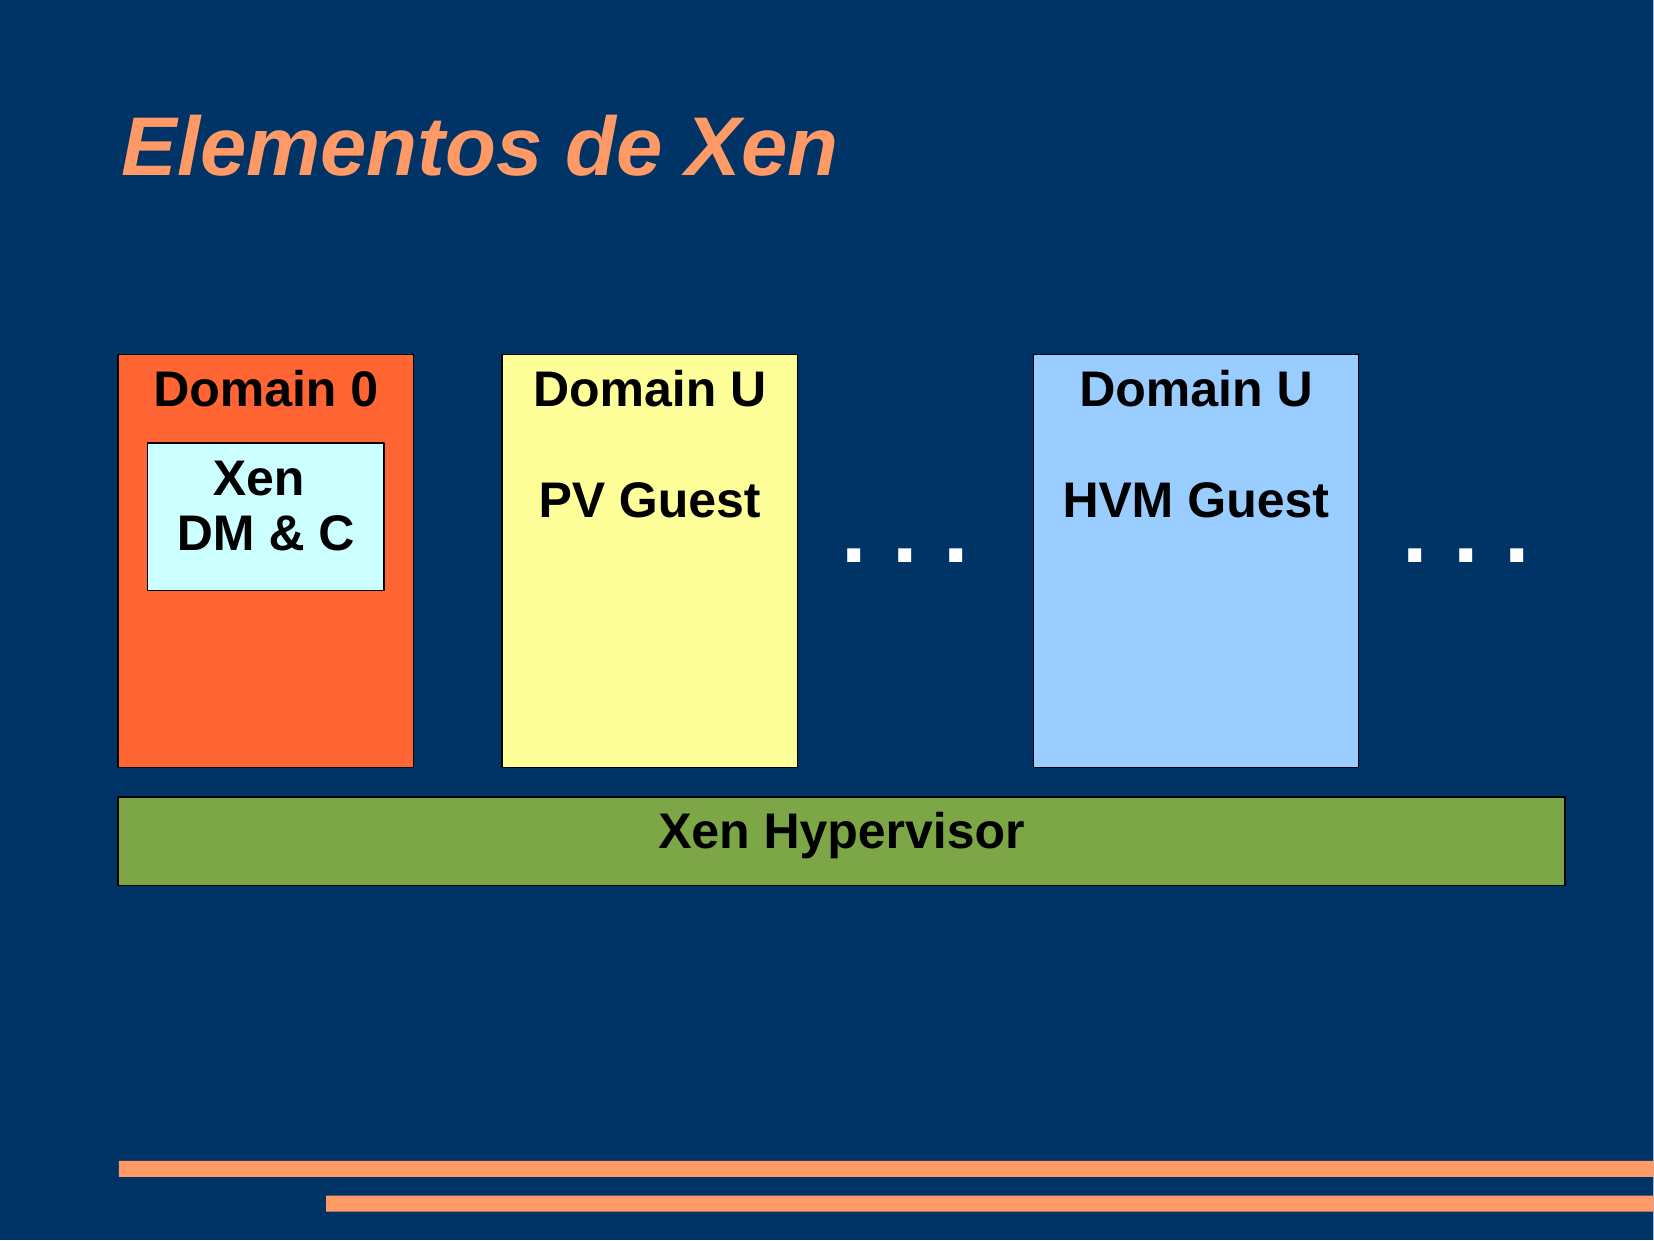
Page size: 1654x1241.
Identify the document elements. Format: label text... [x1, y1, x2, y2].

text_box . . . [826, 473, 1004, 591]
text_box Xen DM & C [147, 442, 384, 591]
text_box Domain U HVM Guest [1033, 354, 1359, 768]
text_box Domain 0 [118, 354, 414, 768]
text_box Xen Hypervisor [118, 797, 1566, 886]
text_box Domain U PV Guest [502, 354, 798, 768]
text_box . . . [1387, 473, 1565, 591]
title Elementos de Xen [121, 46, 1534, 254]
